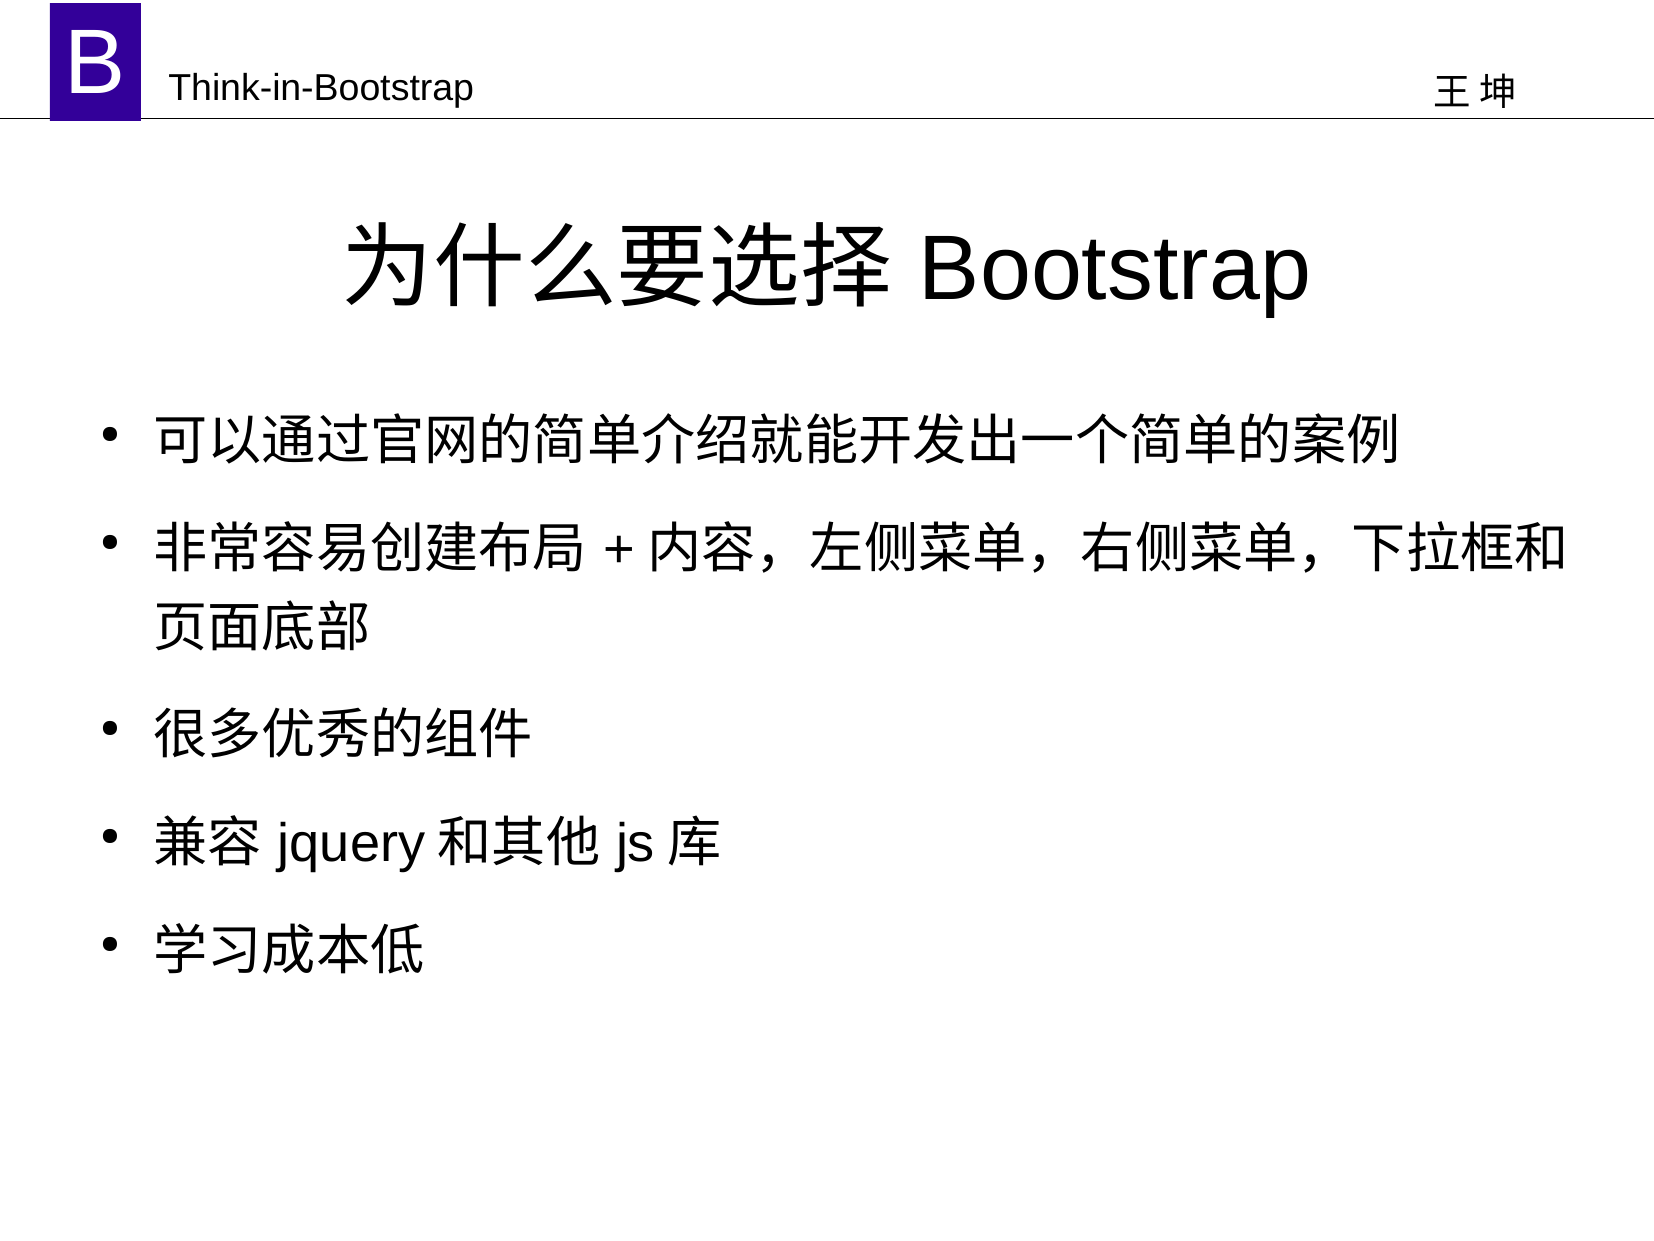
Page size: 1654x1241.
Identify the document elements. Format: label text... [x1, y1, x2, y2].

title 为什么要选择Bootstrap [82, 155, 1571, 363]
text_box B [49, 3, 141, 121]
text_box Think-in-Bootstrap [153, 59, 489, 116]
text_box 王 坤 [1418, 54, 1548, 119]
list 可以通过官网的简单介绍就能开发出一个简单的案例 非常容易创建布局+内容，左侧菜单，右侧菜单，下拉框和页面底部 很多优秀的组件 兼容jquery和其他js库 学习成本低 [82, 396, 1571, 1116]
